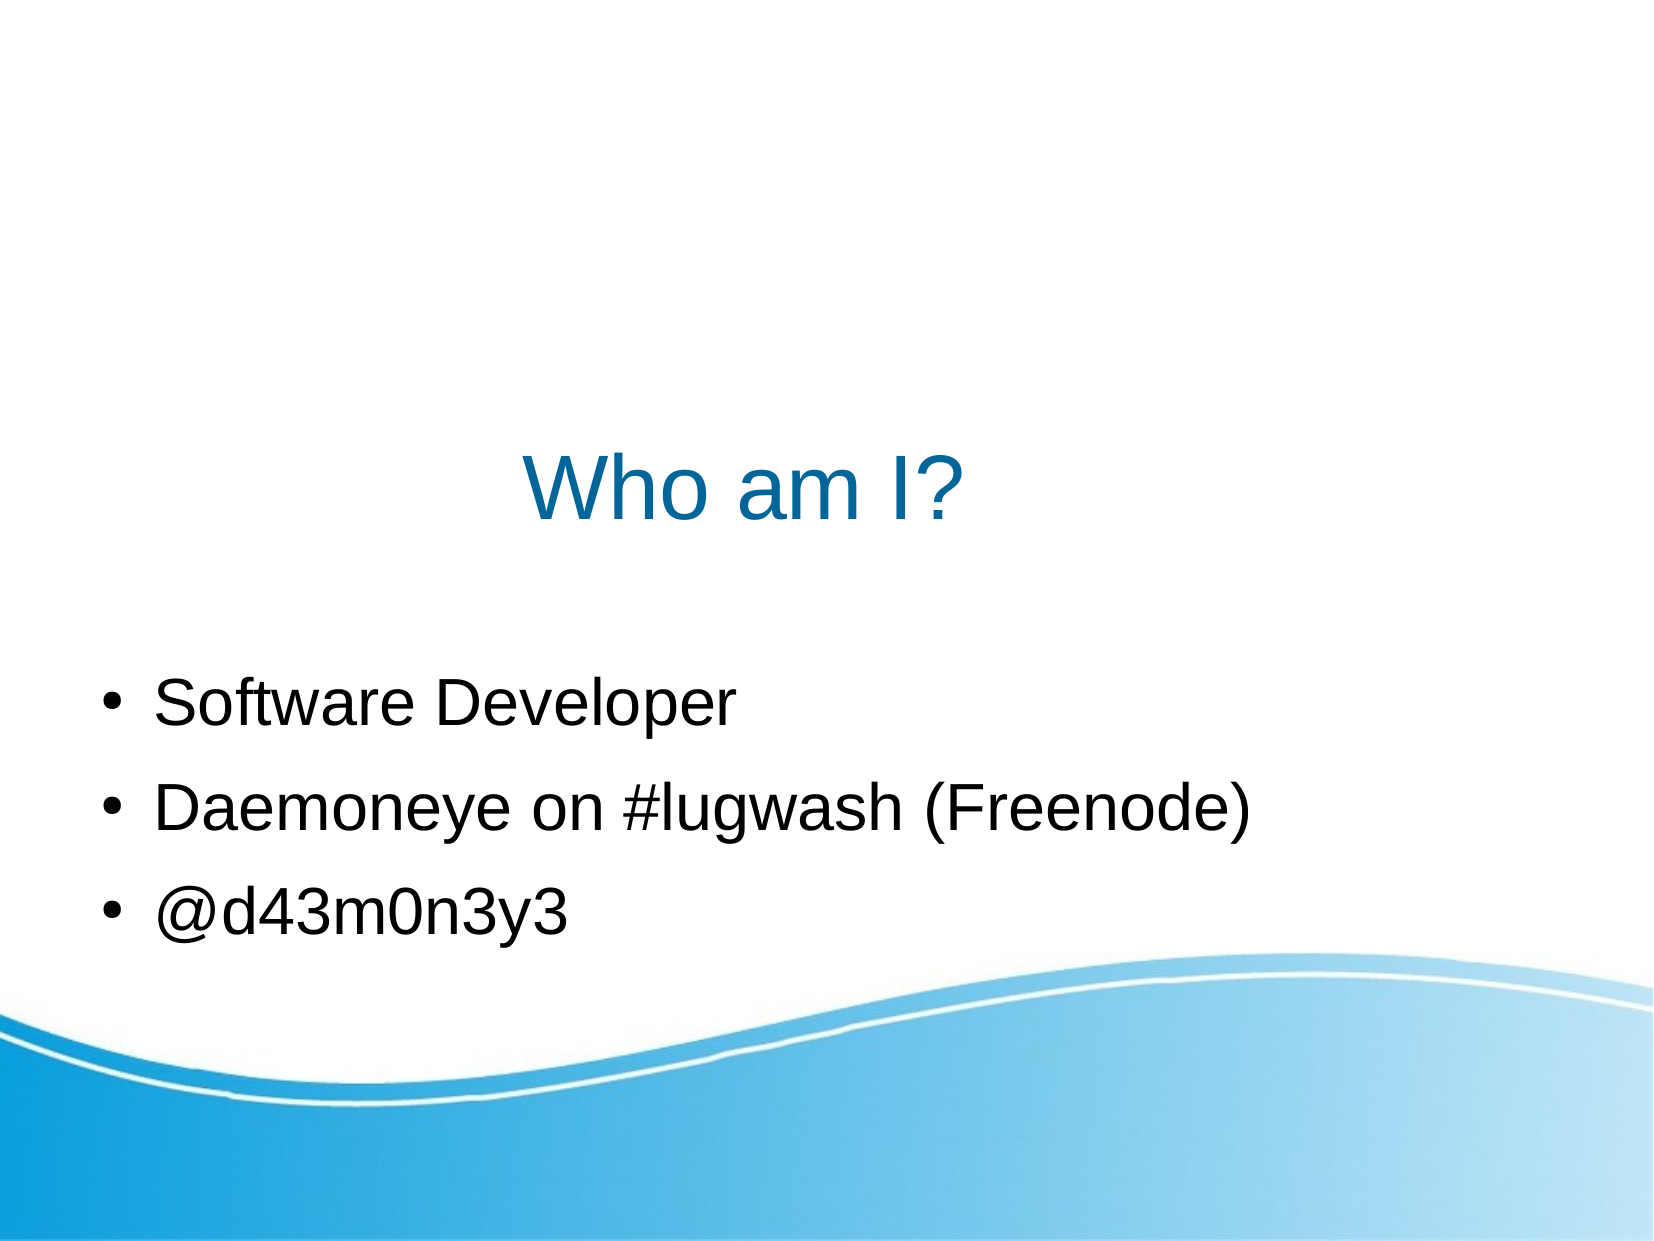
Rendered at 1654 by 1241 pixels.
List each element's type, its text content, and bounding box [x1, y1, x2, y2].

picture [0, 952, 1654, 1241]
list Software Developer Daemoneye on #lugwash (Freenode) @d43m0n3y3 [82, 665, 1571, 1010]
title Who am I? [0, 384, 1489, 592]
